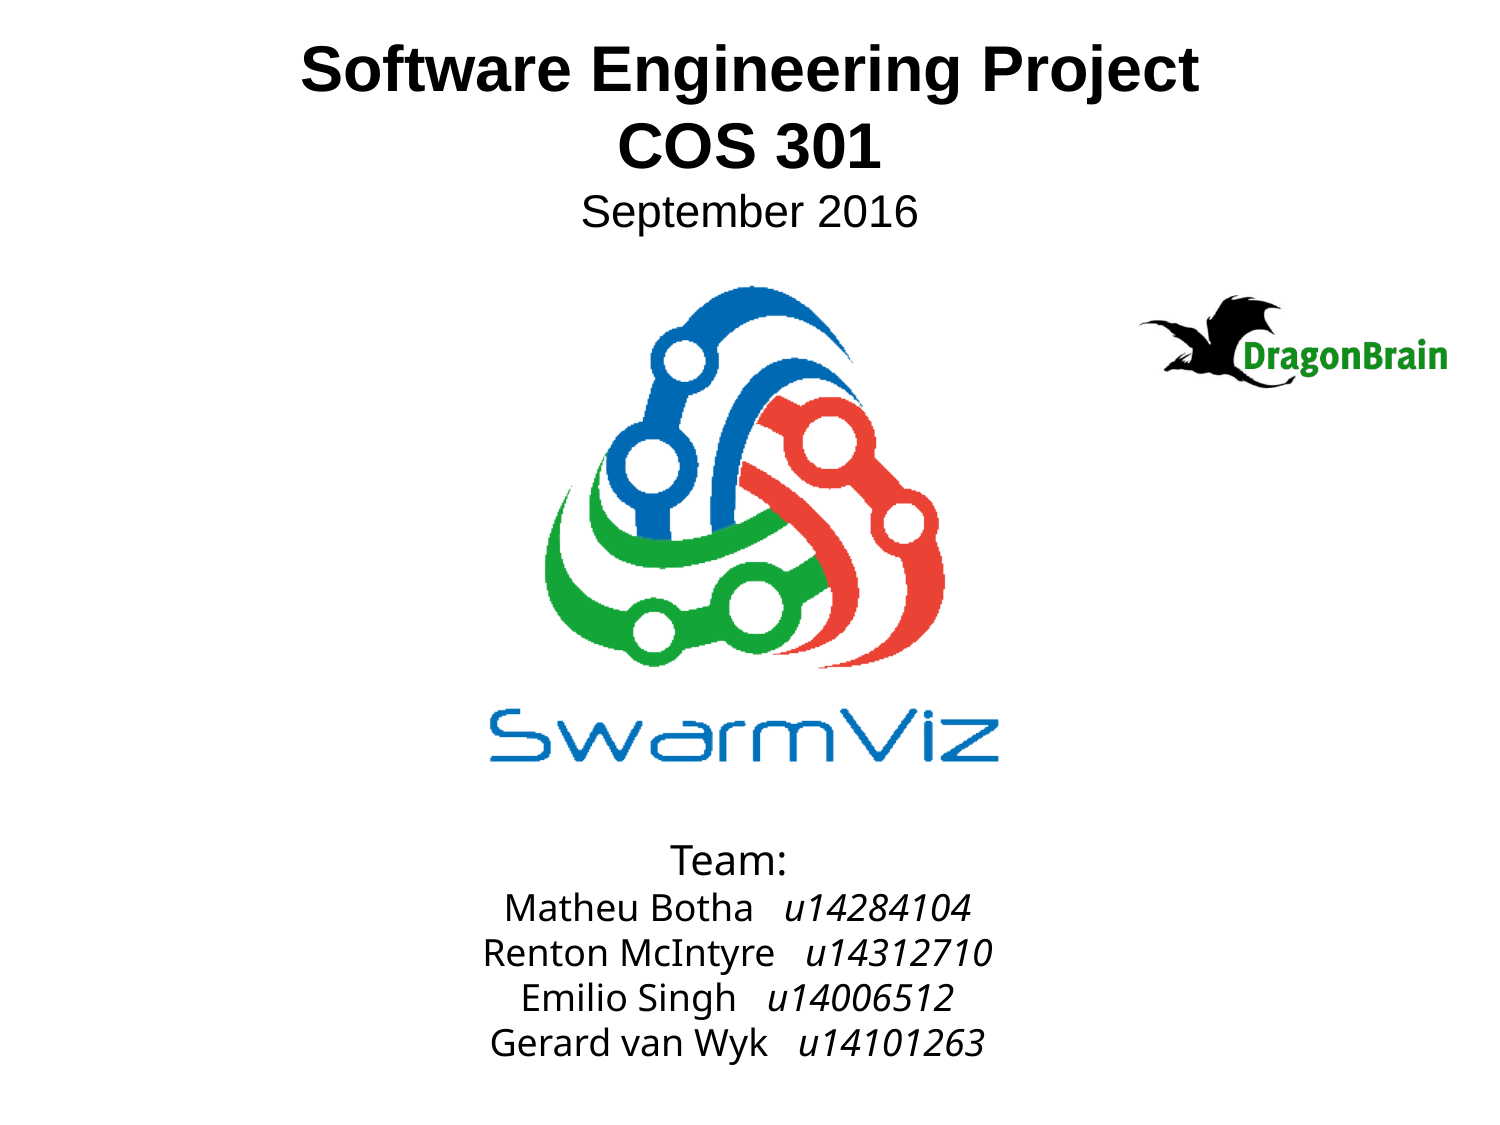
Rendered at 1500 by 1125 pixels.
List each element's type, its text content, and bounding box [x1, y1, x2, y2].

subtitle Team: Matheu Botha u14284104 Renton McIntyre u14312710 Emilio Singh u14006512 Gerard van Wyk u14101263 [212, 826, 1263, 1087]
picture [426, 243, 1086, 844]
title Software Engineering Project COS 301 September 2016 [112, 19, 1388, 279]
picture [1133, 283, 1453, 399]
